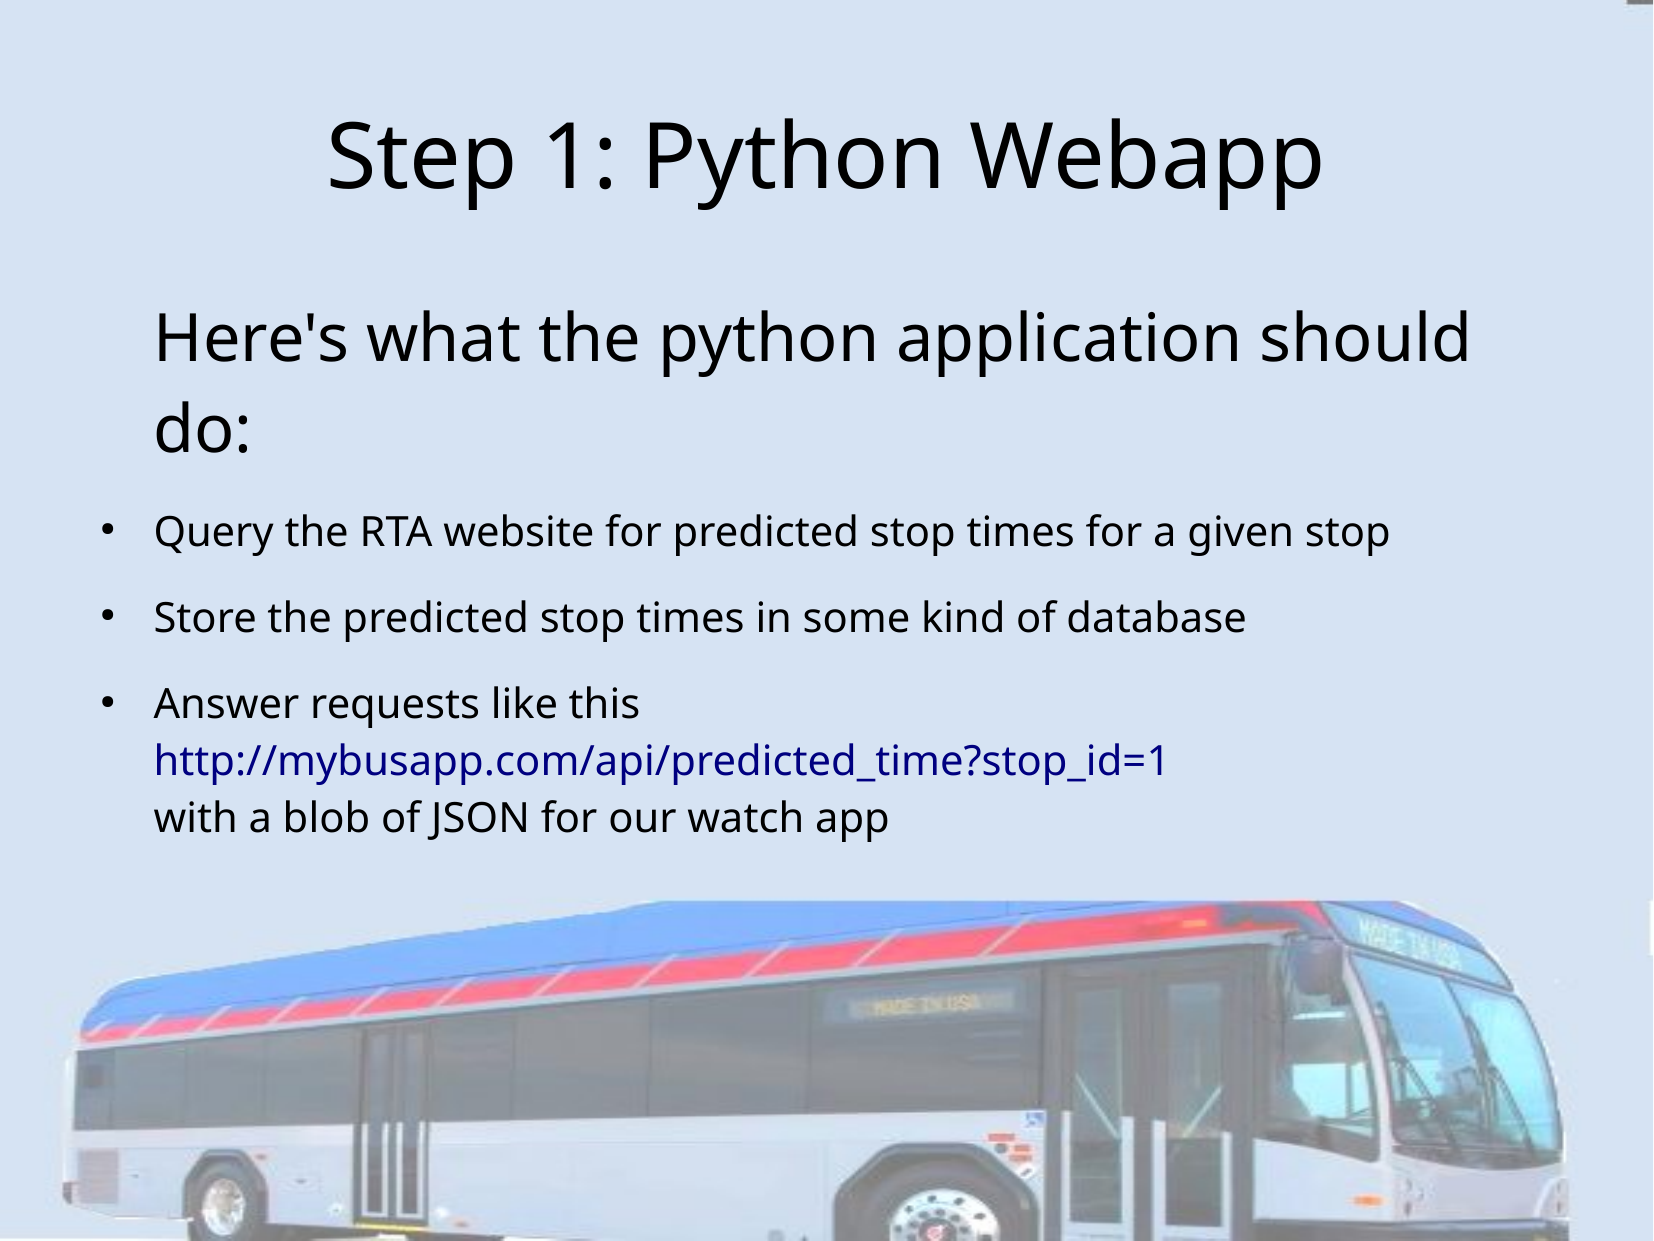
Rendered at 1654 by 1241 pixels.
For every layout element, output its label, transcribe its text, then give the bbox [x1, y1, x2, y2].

list Here's what the python application should do: Query the RTA website for predicted stop times for a given stop Store the predicted stop times in some kind of database Answer requests like this http://mybusapp.com/api/predicted_time?stop_id=1 with a blob of JSON for our watch app [82, 290, 1571, 1010]
picture [0, 0, 1654, 1241]
title Step 1: Python Webapp [82, 49, 1571, 257]
